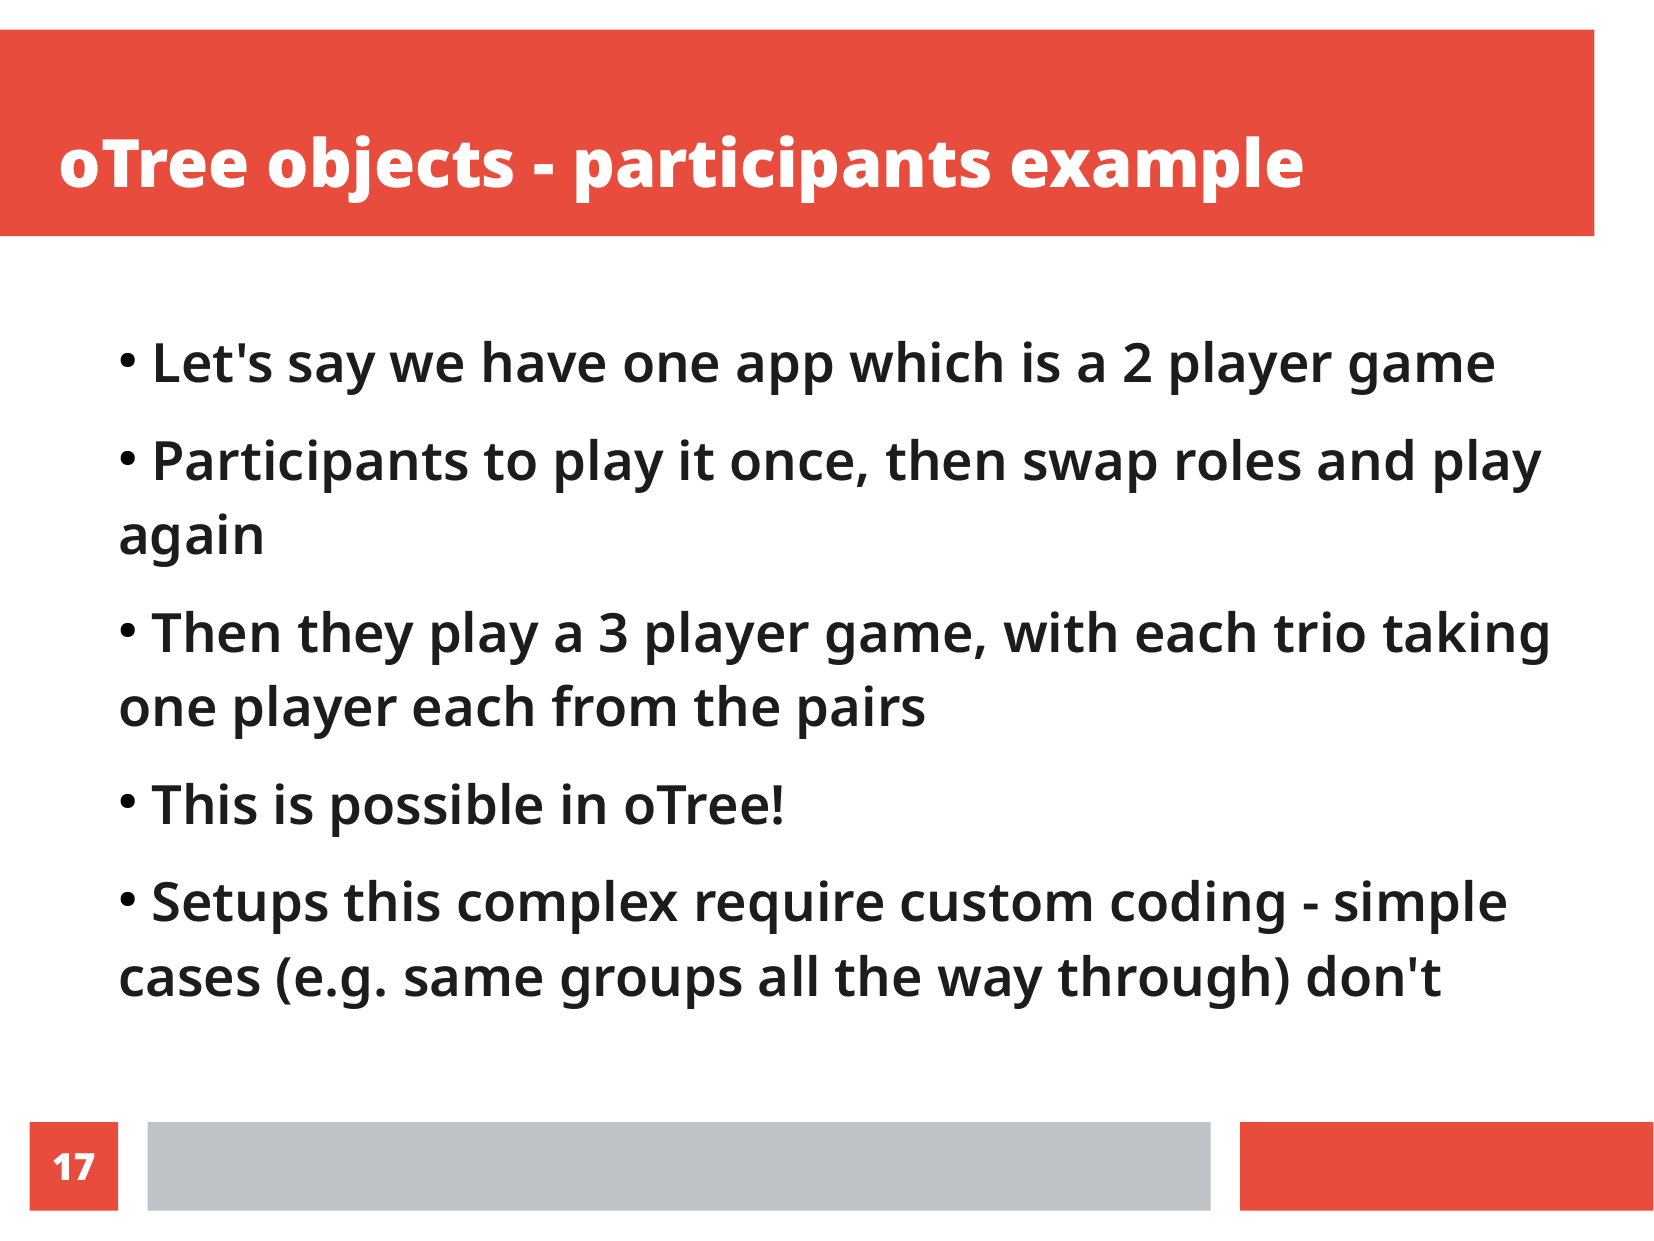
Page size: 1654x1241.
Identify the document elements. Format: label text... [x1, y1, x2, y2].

title oTree objects - participants example [59, 59, 1595, 207]
list Let's say we have one app which is a 2 player game Participants to play it once, then swap roles and play again Then they play a 3 player game, with each trio taking one player each from the pairs This is possible in oTree! Setups this complex require custom coding - simple cases (e.g. same groups all the way through) don't [59, 324, 1565, 1093]
